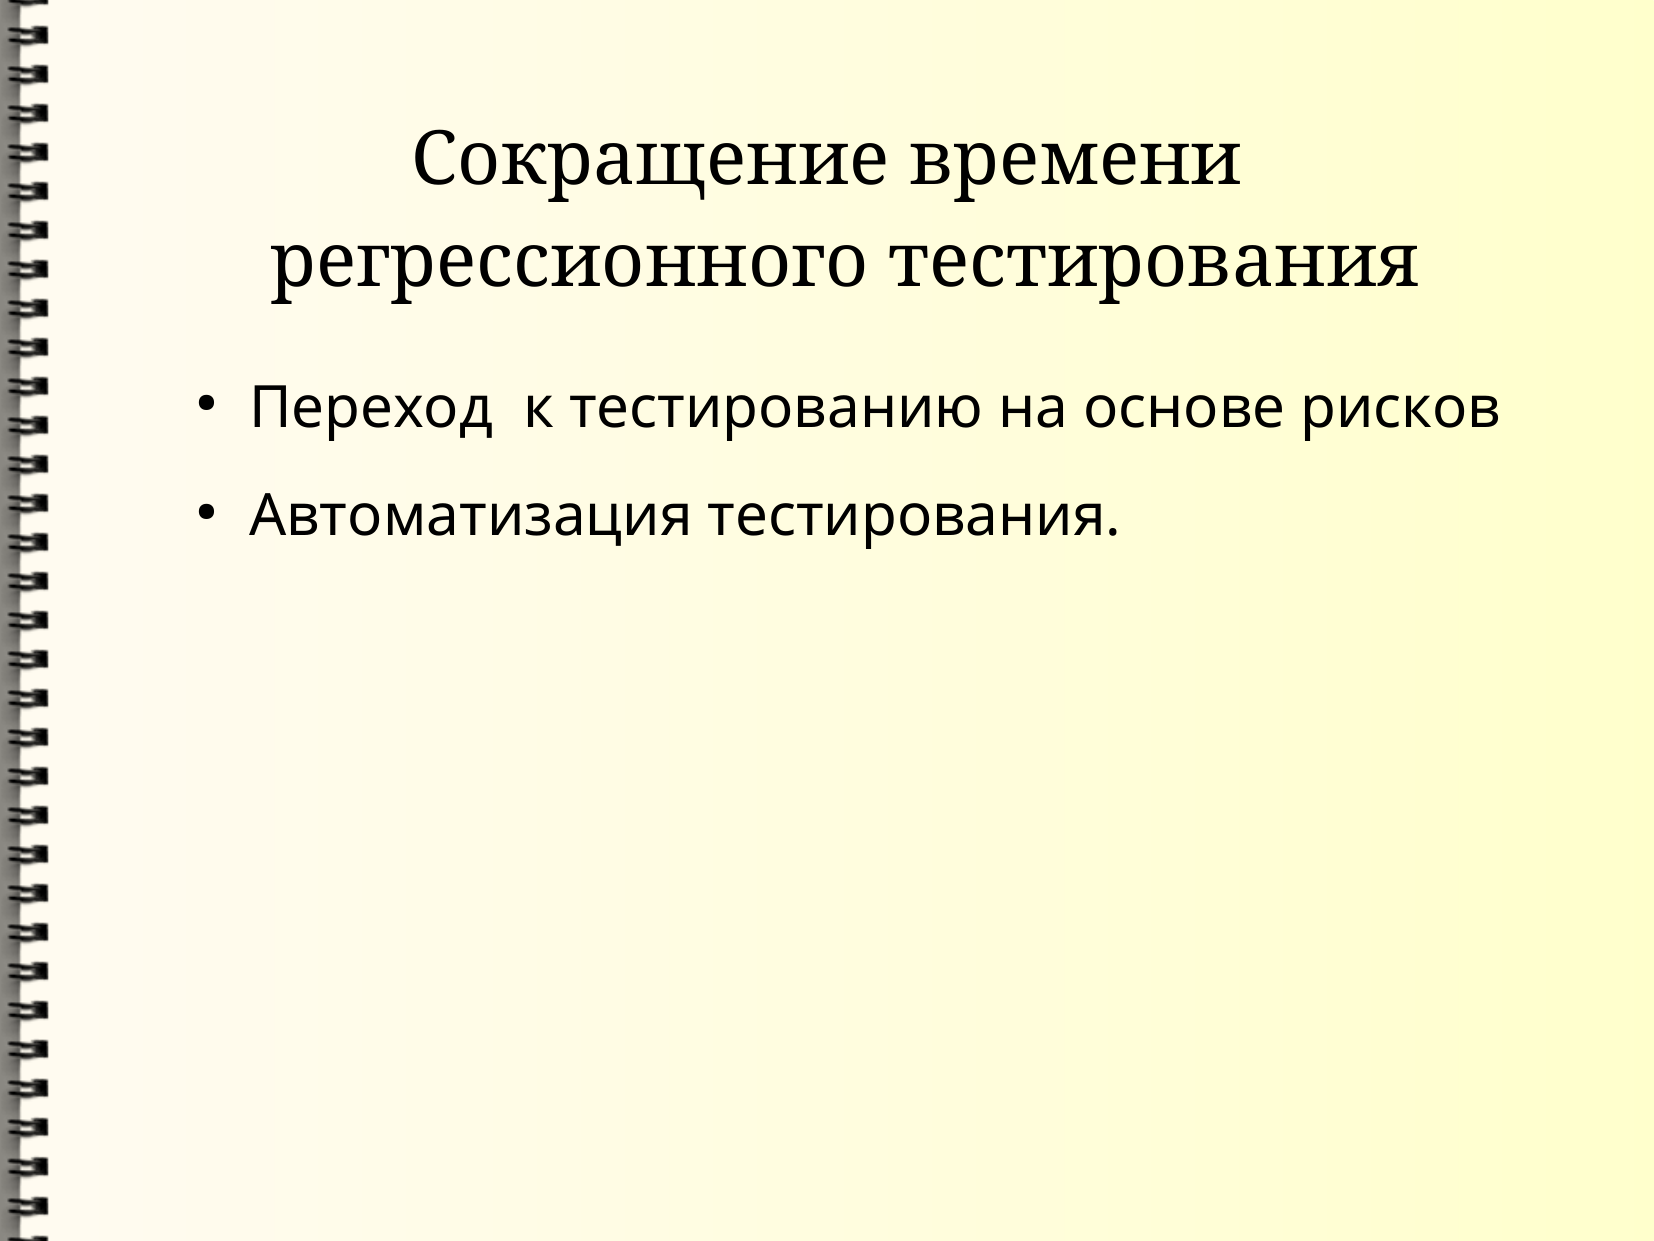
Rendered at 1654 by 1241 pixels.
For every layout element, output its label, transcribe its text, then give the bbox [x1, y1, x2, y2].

list Переход к тестированию на основе рисков Автоматизация тестирования. [178, 364, 1570, 1147]
title Сокращение времени регрессионного тестирования [121, 102, 1534, 311]
picture [0, 0, 1654, 1241]
